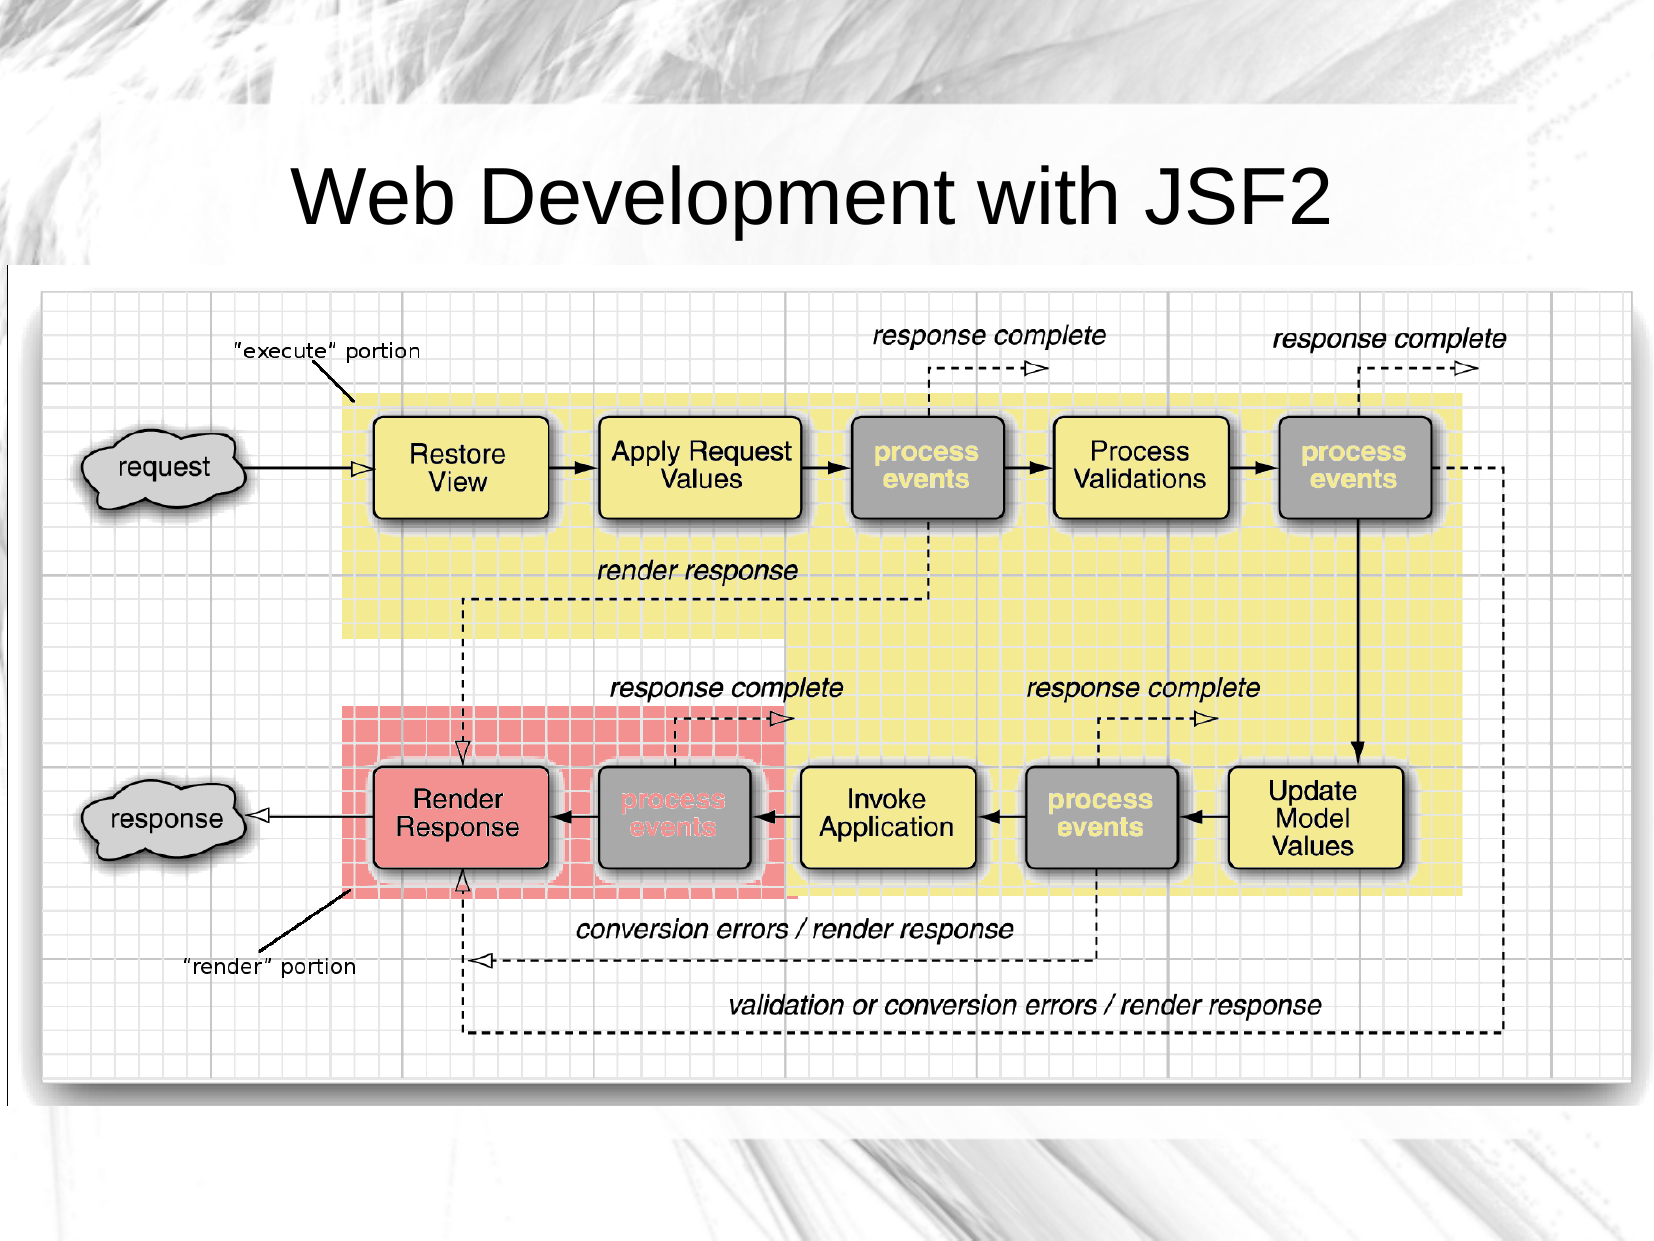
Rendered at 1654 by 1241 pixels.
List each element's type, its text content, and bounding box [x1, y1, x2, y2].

picture [0, 0, 1654, 1241]
title Web Development with JSF2 [118, 112, 1506, 265]
